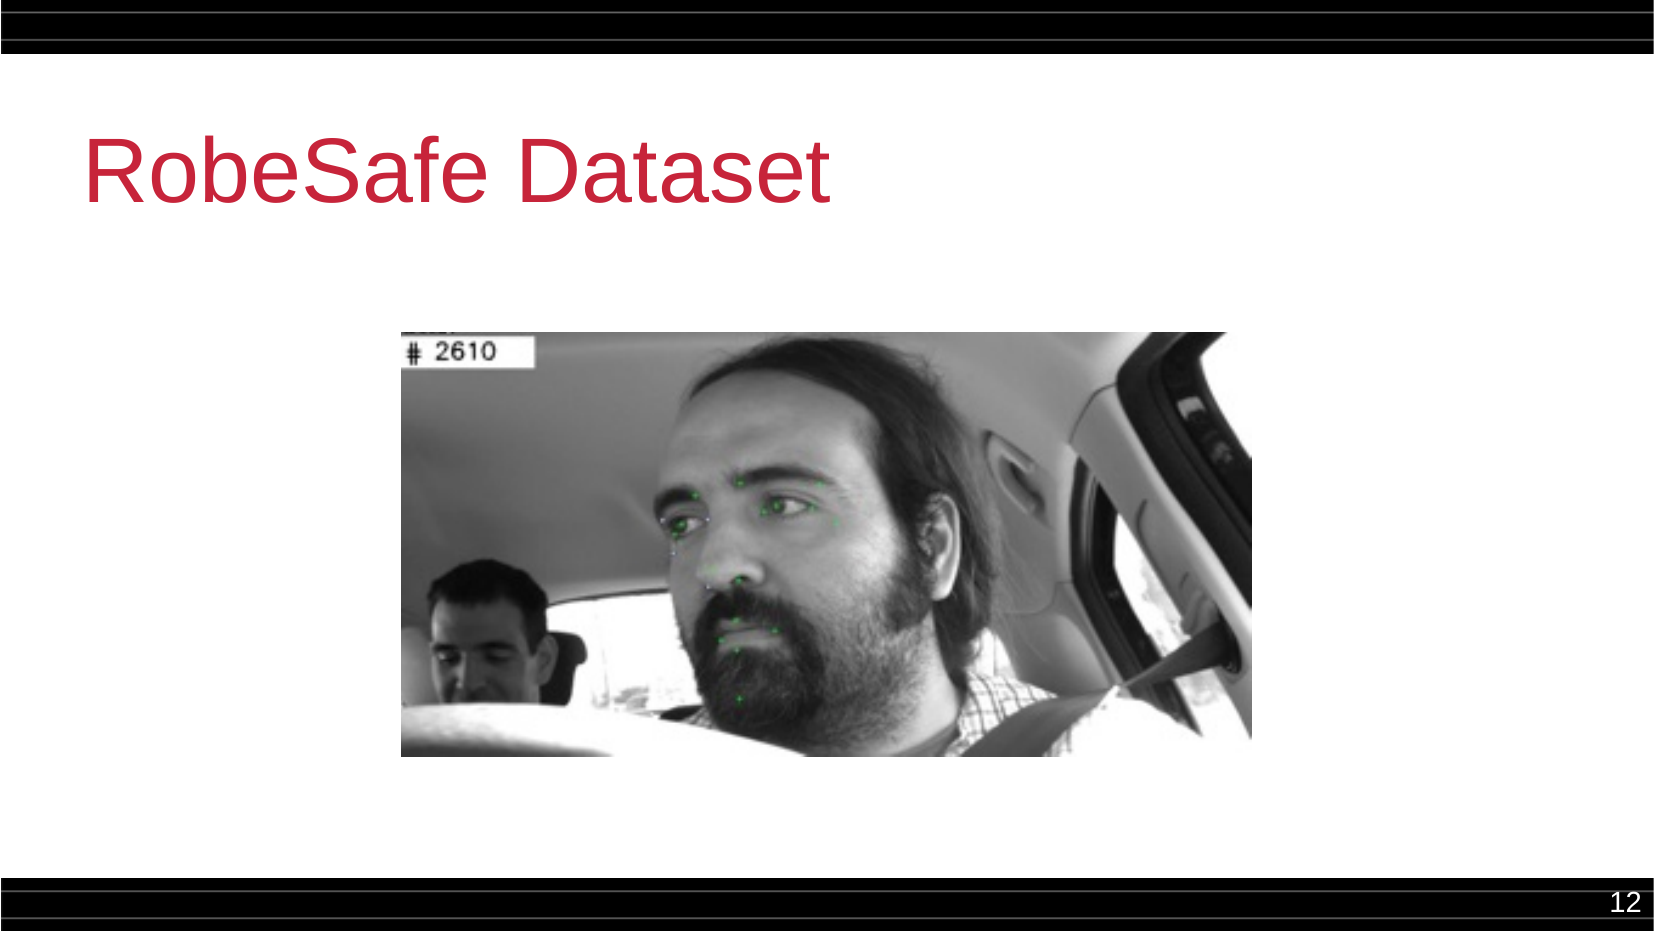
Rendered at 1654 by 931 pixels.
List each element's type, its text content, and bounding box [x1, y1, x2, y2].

picture [1, 0, 1654, 54]
picture [1, 878, 1654, 931]
picture [401, 332, 1252, 758]
title RobeSafe Dataset [82, 92, 1571, 249]
